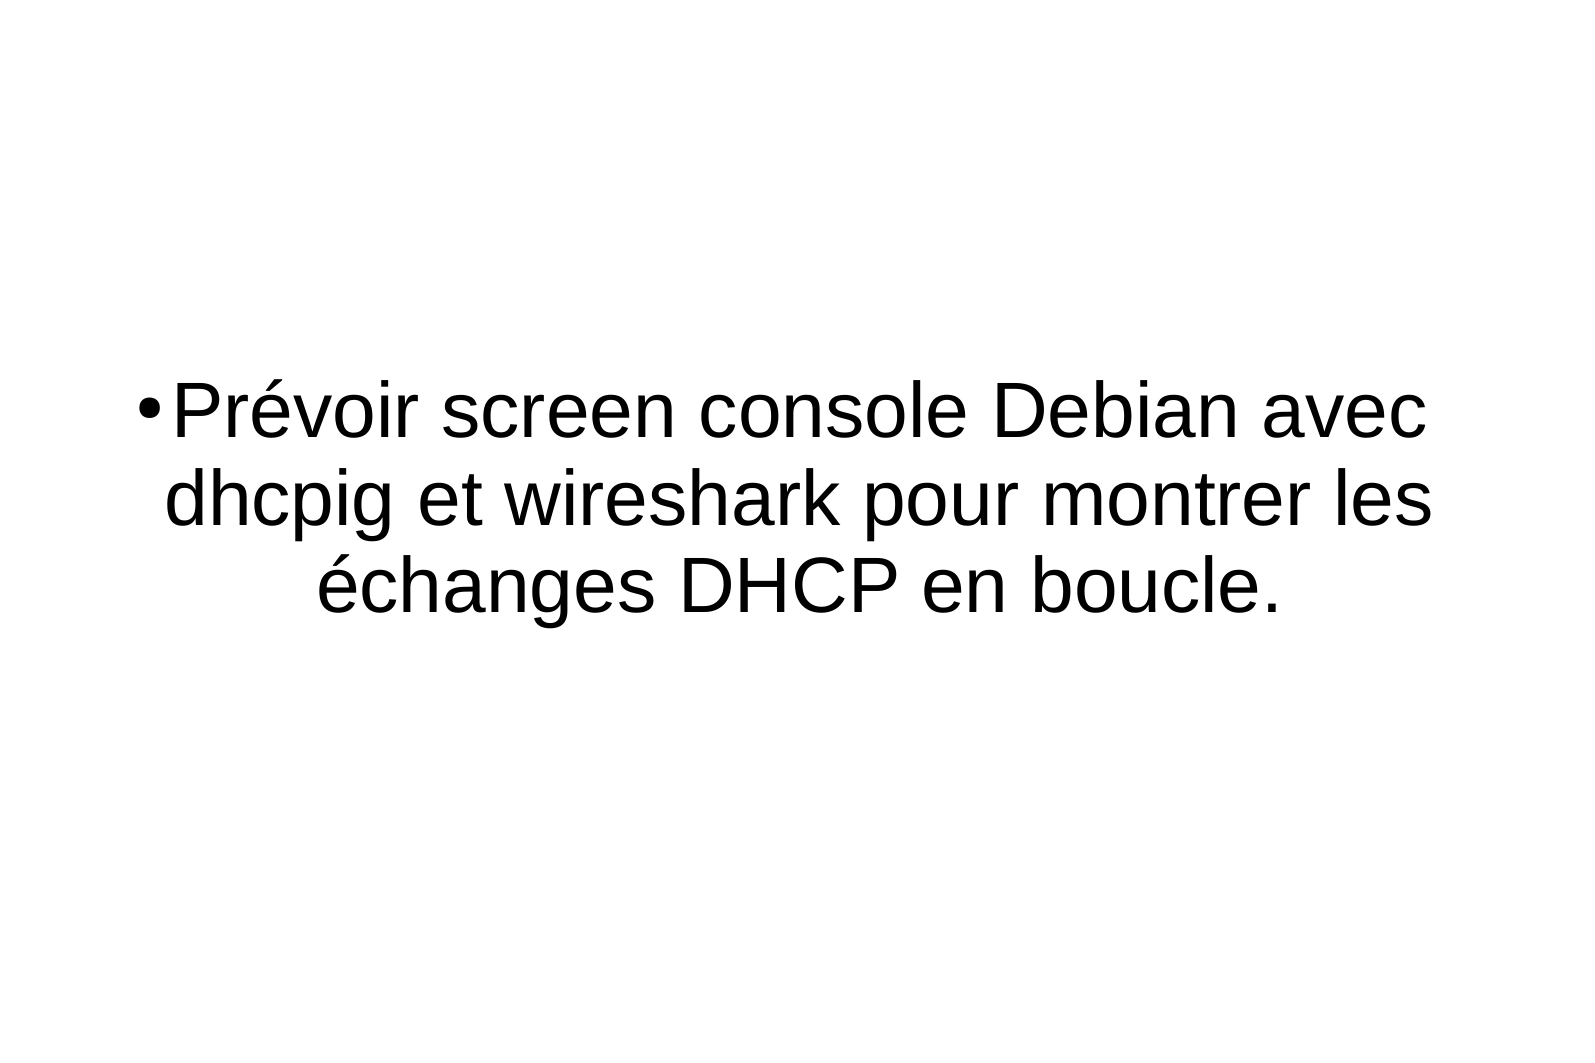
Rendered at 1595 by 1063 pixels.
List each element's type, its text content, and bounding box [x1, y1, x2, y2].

title Prévoir screen console Debian avec dhcpig et wireshark pour montrer les échanges DHCP en boucle. [65, 366, 1501, 630]
